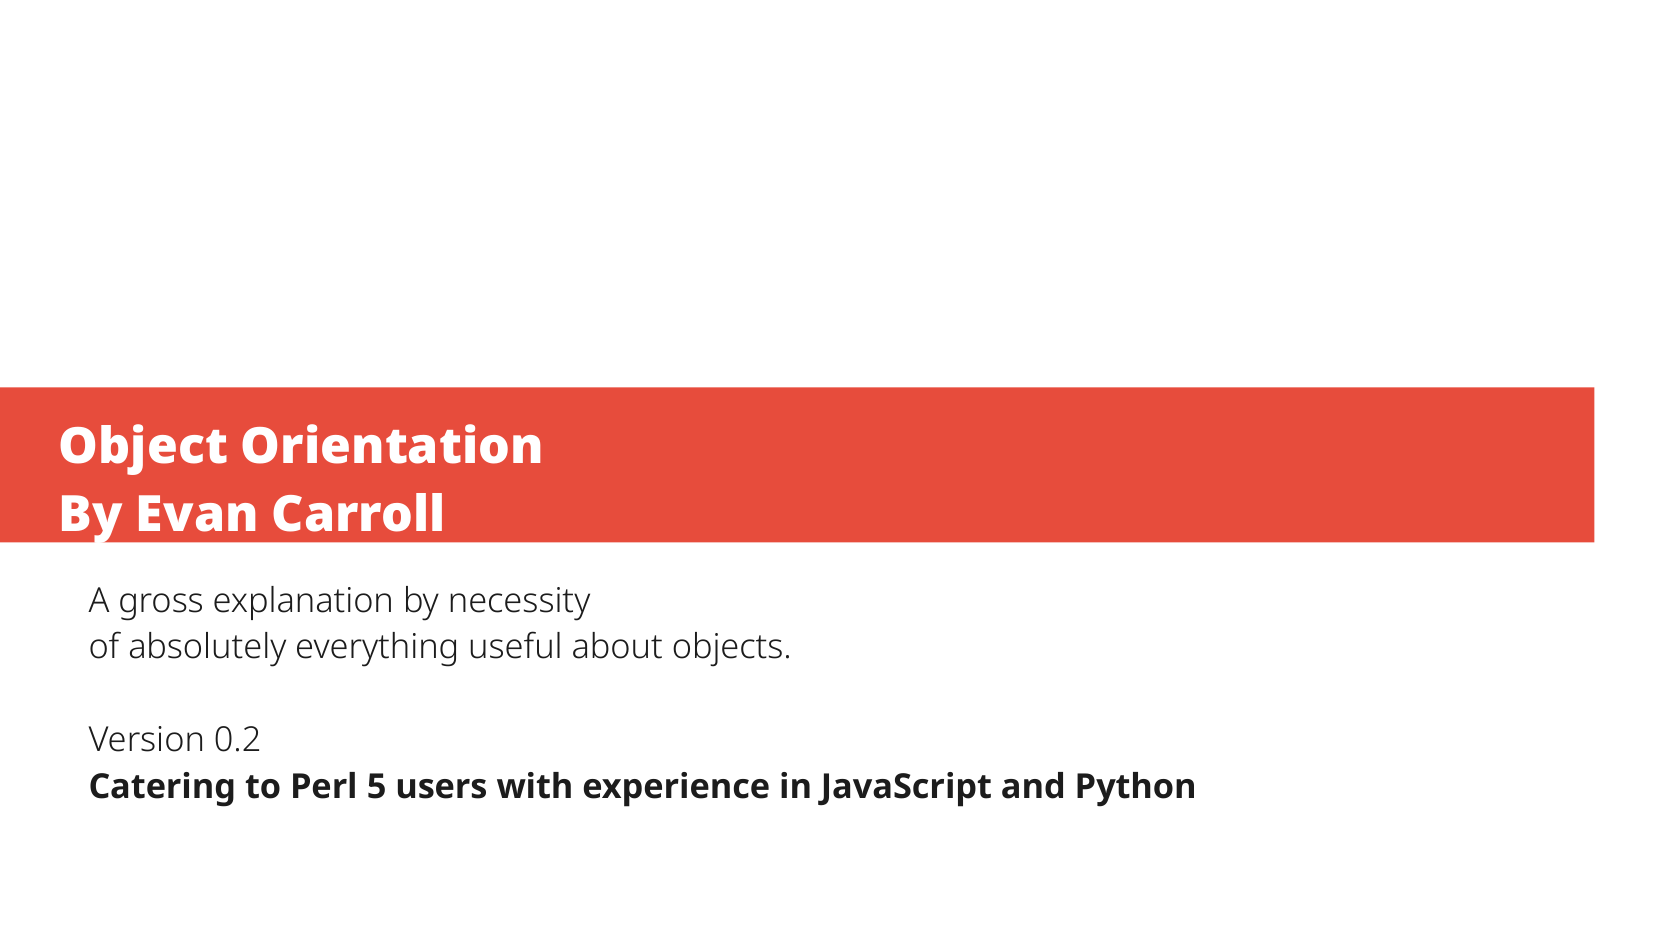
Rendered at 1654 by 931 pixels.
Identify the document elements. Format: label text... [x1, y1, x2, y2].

title Object Orientation By Evan Carroll [59, 409, 1595, 521]
subtitle A gross explanation by necessity of absolutely everything useful about objects. Version 0.2 Catering to Perl 5 users with experience in JavaScript and Python [88, 575, 1595, 886]
